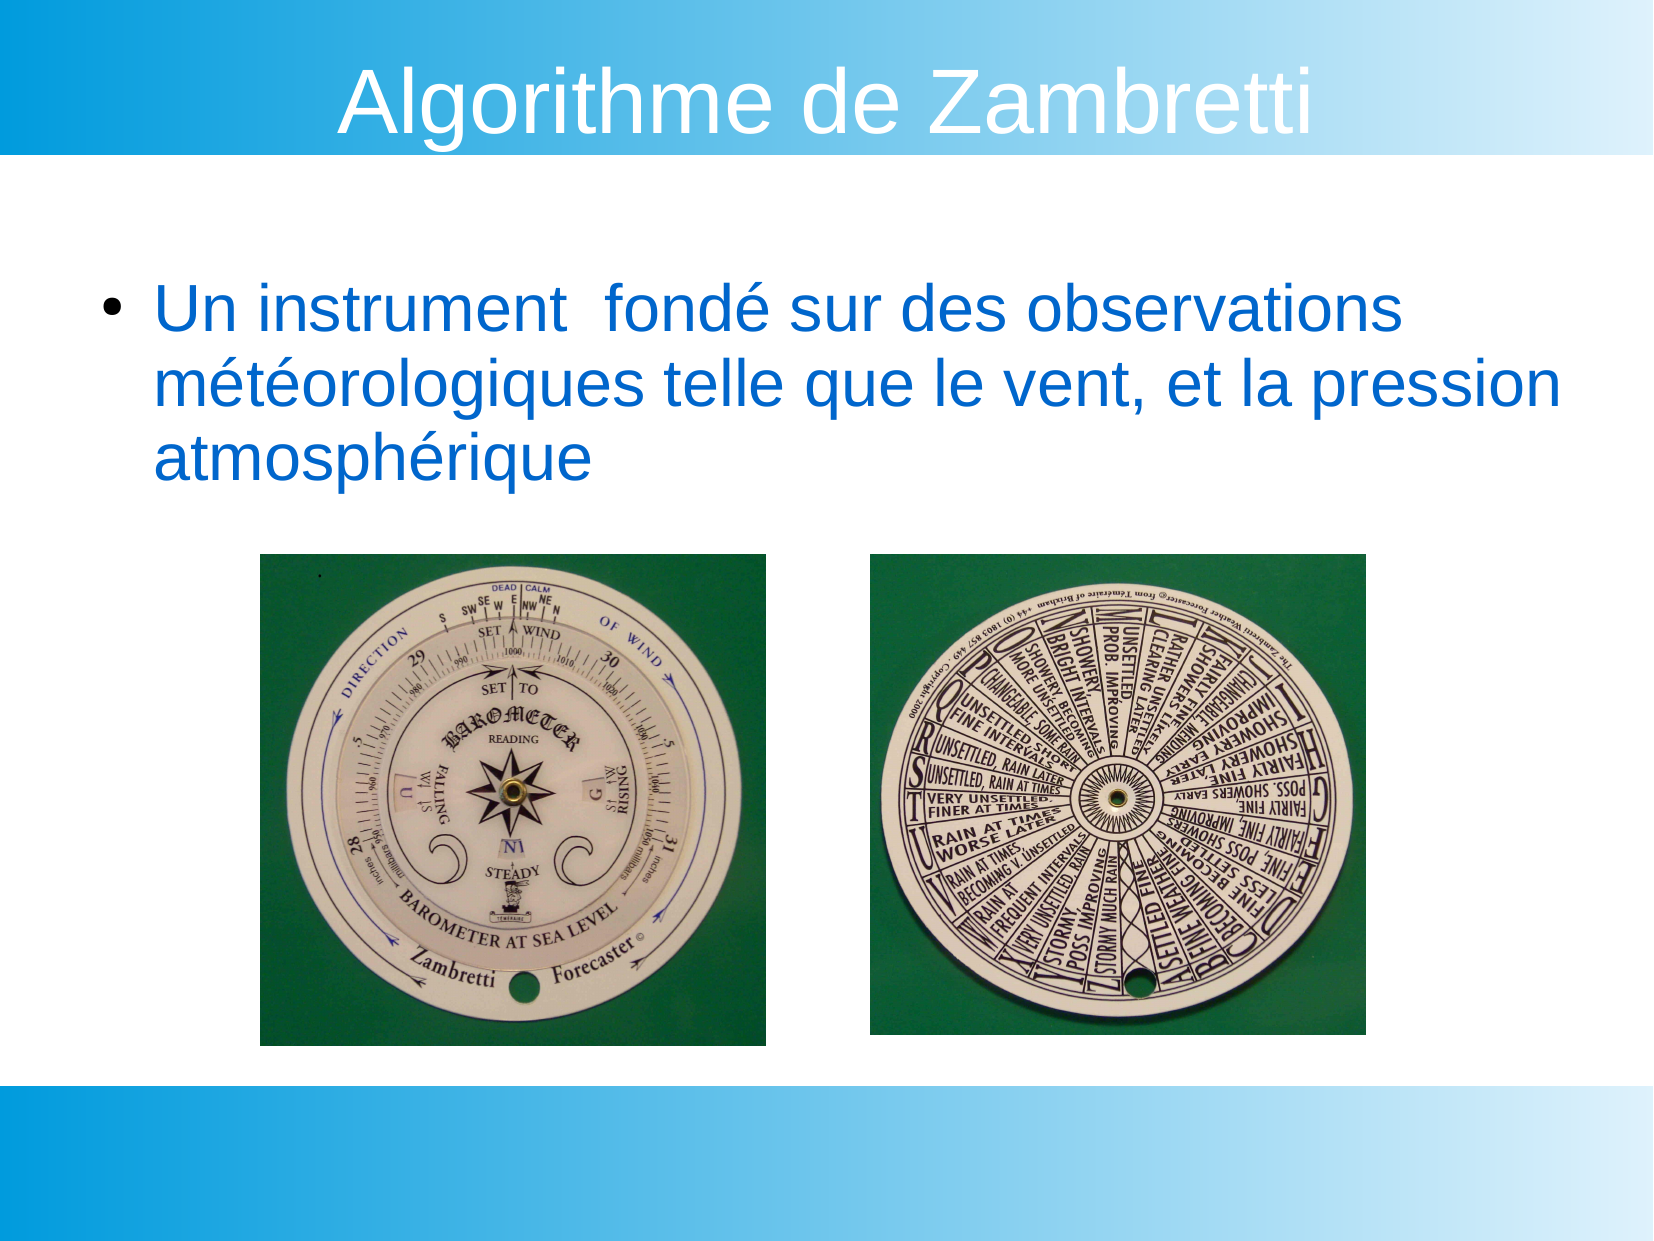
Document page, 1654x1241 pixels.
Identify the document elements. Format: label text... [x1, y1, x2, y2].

picture [260, 554, 766, 1046]
list Un instrument fondé sur des observations météorologiques telle que le vent, et la pression atmosphérique [82, 270, 1571, 991]
picture [870, 554, 1366, 1036]
title Algorithme de Zambretti [82, 49, 1571, 155]
